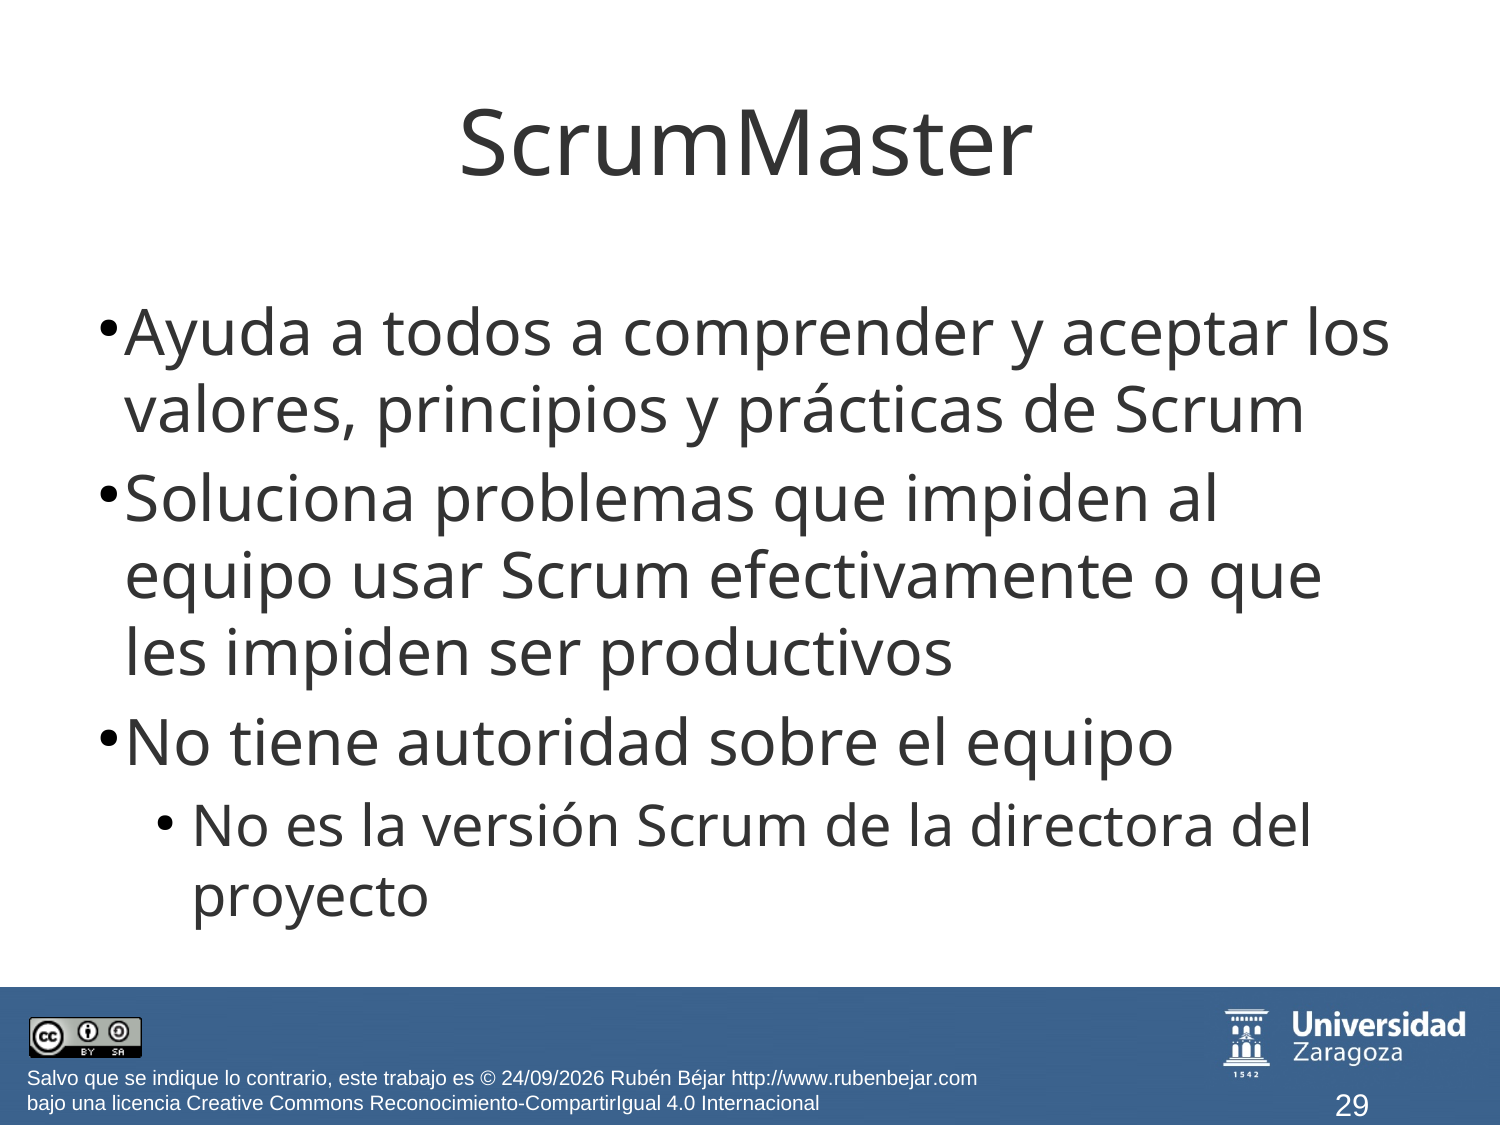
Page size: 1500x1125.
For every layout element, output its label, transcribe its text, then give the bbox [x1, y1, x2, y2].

picture [0, 987, 1500, 1125]
list Ayuda a todos a comprender y aceptar los valores, principios y prácticas de Scrum Soluciona problemas que impiden al equipo usar Scrum efectivamente o que les impiden ser productivos No tiene autoridad sobre el equipo No es la versión Scrum de la directora del proyecto [82, 283, 1418, 957]
title ScrumMaster [74, 21, 1420, 257]
